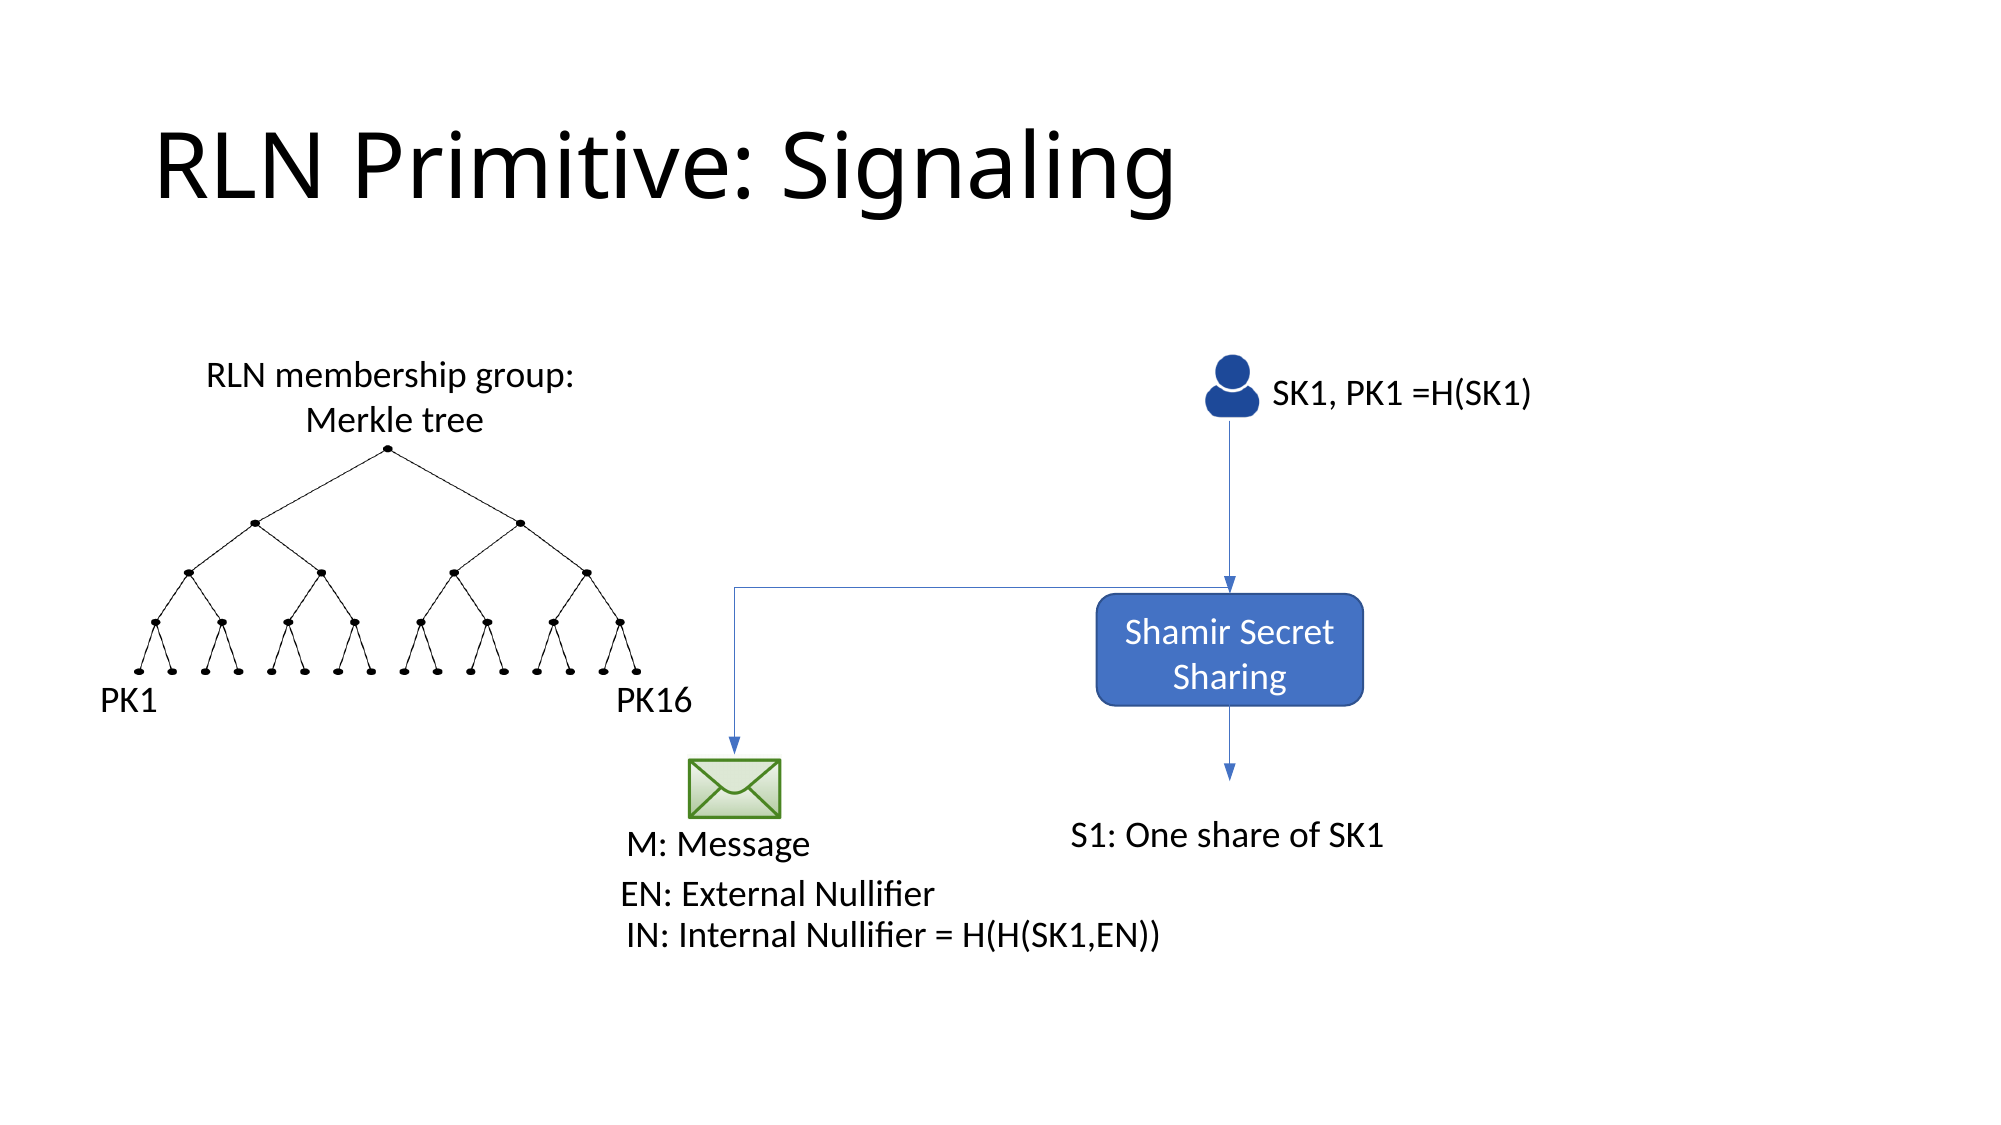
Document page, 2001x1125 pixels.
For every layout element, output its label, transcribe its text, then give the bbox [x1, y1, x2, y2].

text_box SK1, PK1 =H(SK1) [1257, 360, 1552, 421]
picture [687, 754, 782, 812]
text_box EN: External Nullifier [605, 861, 951, 921]
text_box IN: Internal Nullifier = H(H(SK1,EN)) [611, 903, 1177, 963]
text_box PK16 [601, 668, 708, 728]
picture [1190, 351, 1269, 421]
text_box M: Message [611, 812, 826, 861]
text_box S1: One share of SK1 [1056, 802, 1400, 863]
picture [134, 445, 641, 675]
title RLN Primitive: Signaling [137, 59, 1863, 278]
text_box RLN membership group: Merkle tree [191, 343, 599, 448]
text_box PK1 [85, 667, 173, 727]
text_box Shamir Secret Sharing [1096, 593, 1364, 706]
